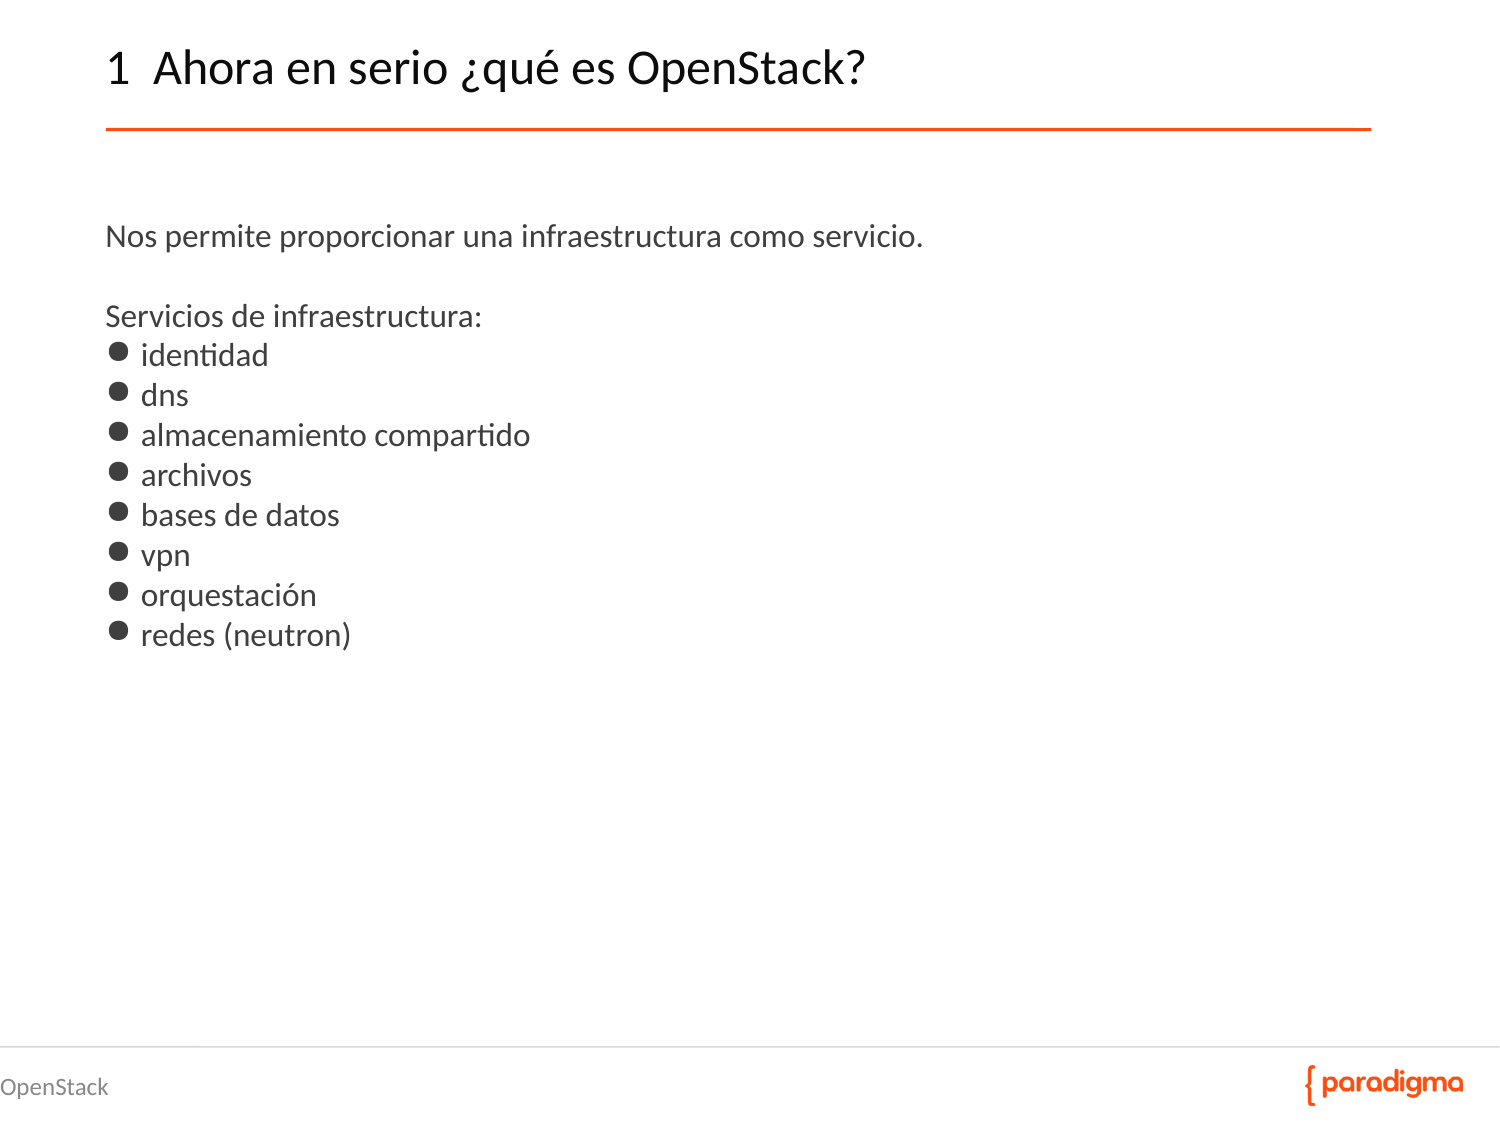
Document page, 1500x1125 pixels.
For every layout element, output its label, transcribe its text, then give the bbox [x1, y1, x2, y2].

picture [1305, 1065, 1463, 1107]
text_box Nos permite proporcionar una infraestructura como servicio. Servicios de infraestructura: identidad dns almacenamiento compartido archivos bases de datos vpn orquestación redes (neutron) [105, 206, 1395, 984]
text_box OpenStack [0, 1048, 1223, 1125]
text_box 1 Ahora en serio ¿qué es OpenStack? [105, 0, 1395, 130]
